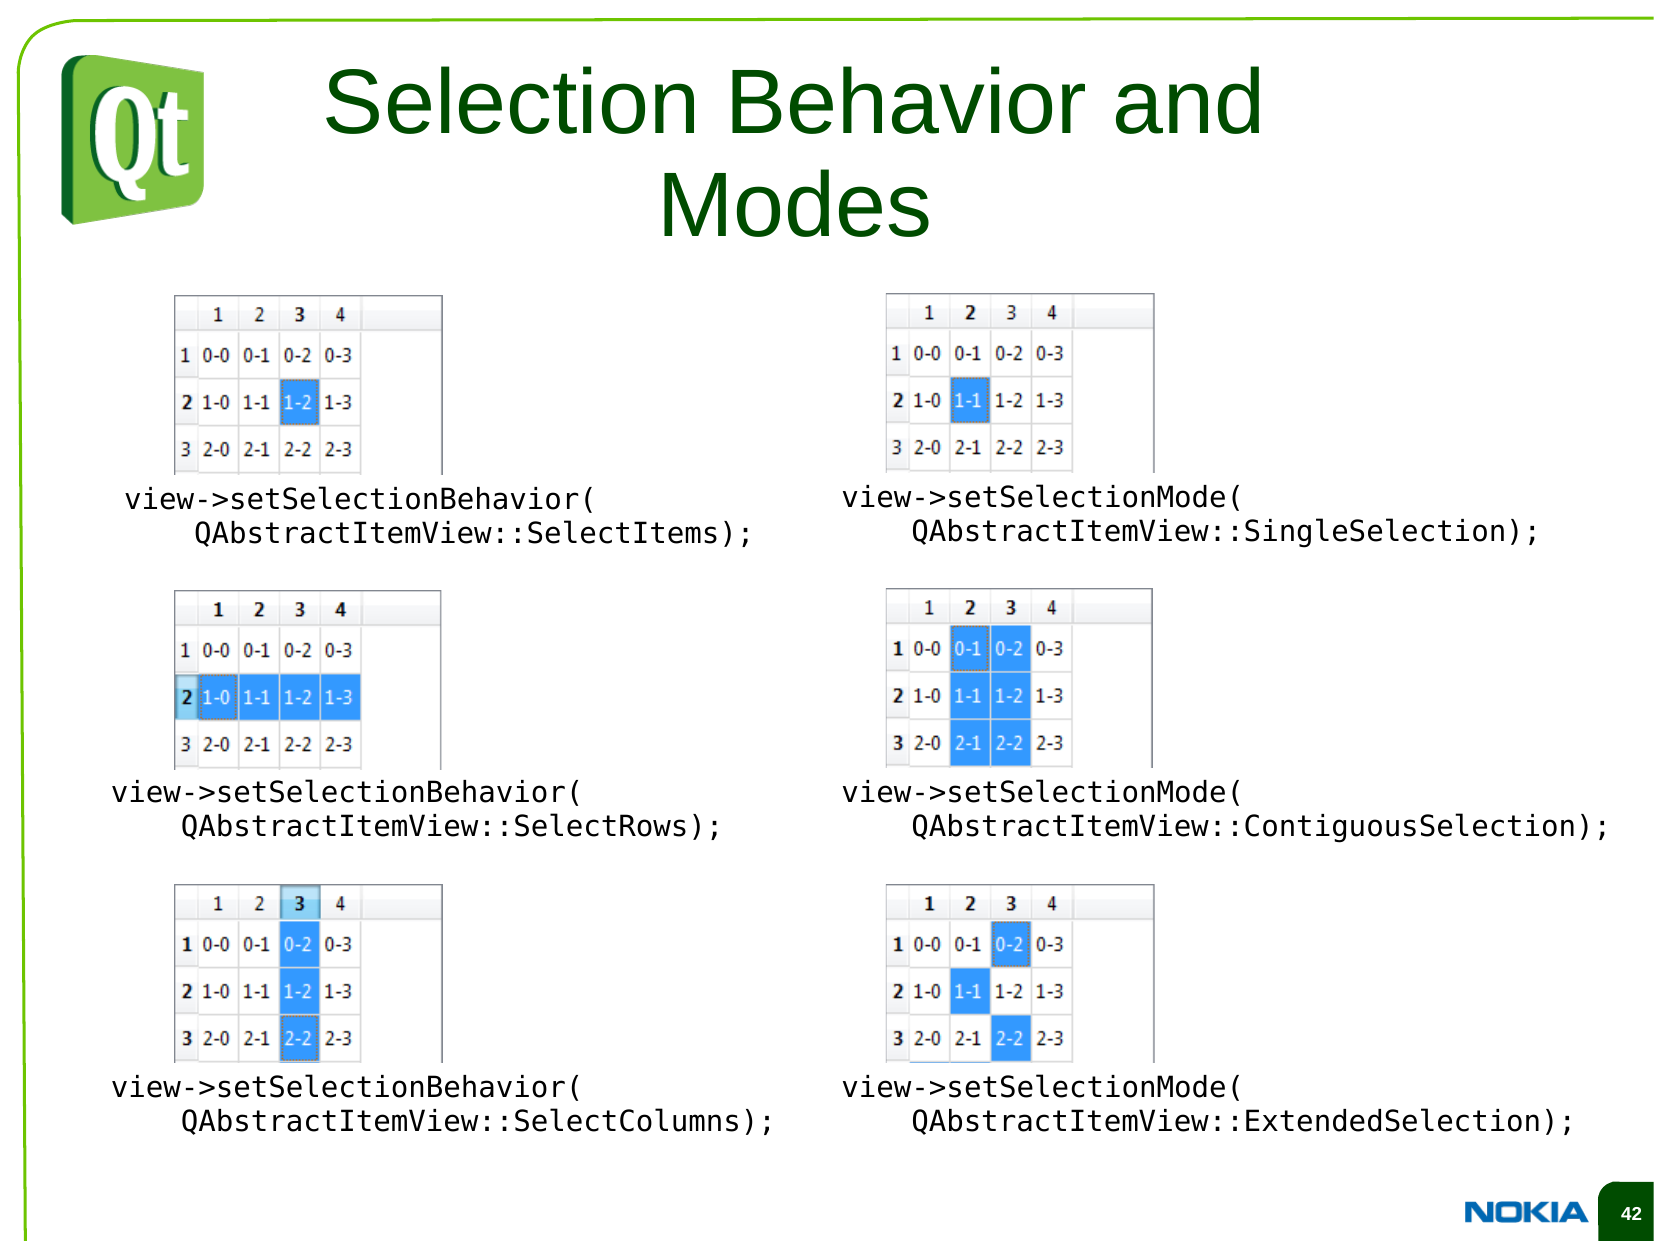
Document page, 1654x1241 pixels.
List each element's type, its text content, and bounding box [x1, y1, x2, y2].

picture [174, 884, 443, 1063]
text_box view->setSelectionBehavior( QAbstractItemView::SelectItems); [109, 474, 770, 558]
picture [1465, 1201, 1589, 1223]
picture [885, 293, 1155, 473]
text_box view->setSelectionMode( QAbstractItemView::SingleSelection); [826, 472, 1557, 556]
title Selection Behavior and Modes [257, 49, 1333, 257]
text_box view->setSelectionBehavior( QAbstractItemView::SelectRows); [96, 767, 739, 852]
text_box view->setSelectionMode( QAbstractItemView::ExtendedSelection); [826, 1062, 1592, 1147]
picture [61, 55, 204, 225]
picture [174, 590, 442, 770]
text_box view->setSelectionMode( QAbstractItemView::ContiguousSelection); [826, 767, 1627, 852]
picture [885, 588, 1153, 768]
picture [885, 884, 1155, 1063]
picture [174, 295, 443, 475]
text_box view->setSelectionBehavior( QAbstractItemView::SelectColumns); [96, 1062, 791, 1147]
